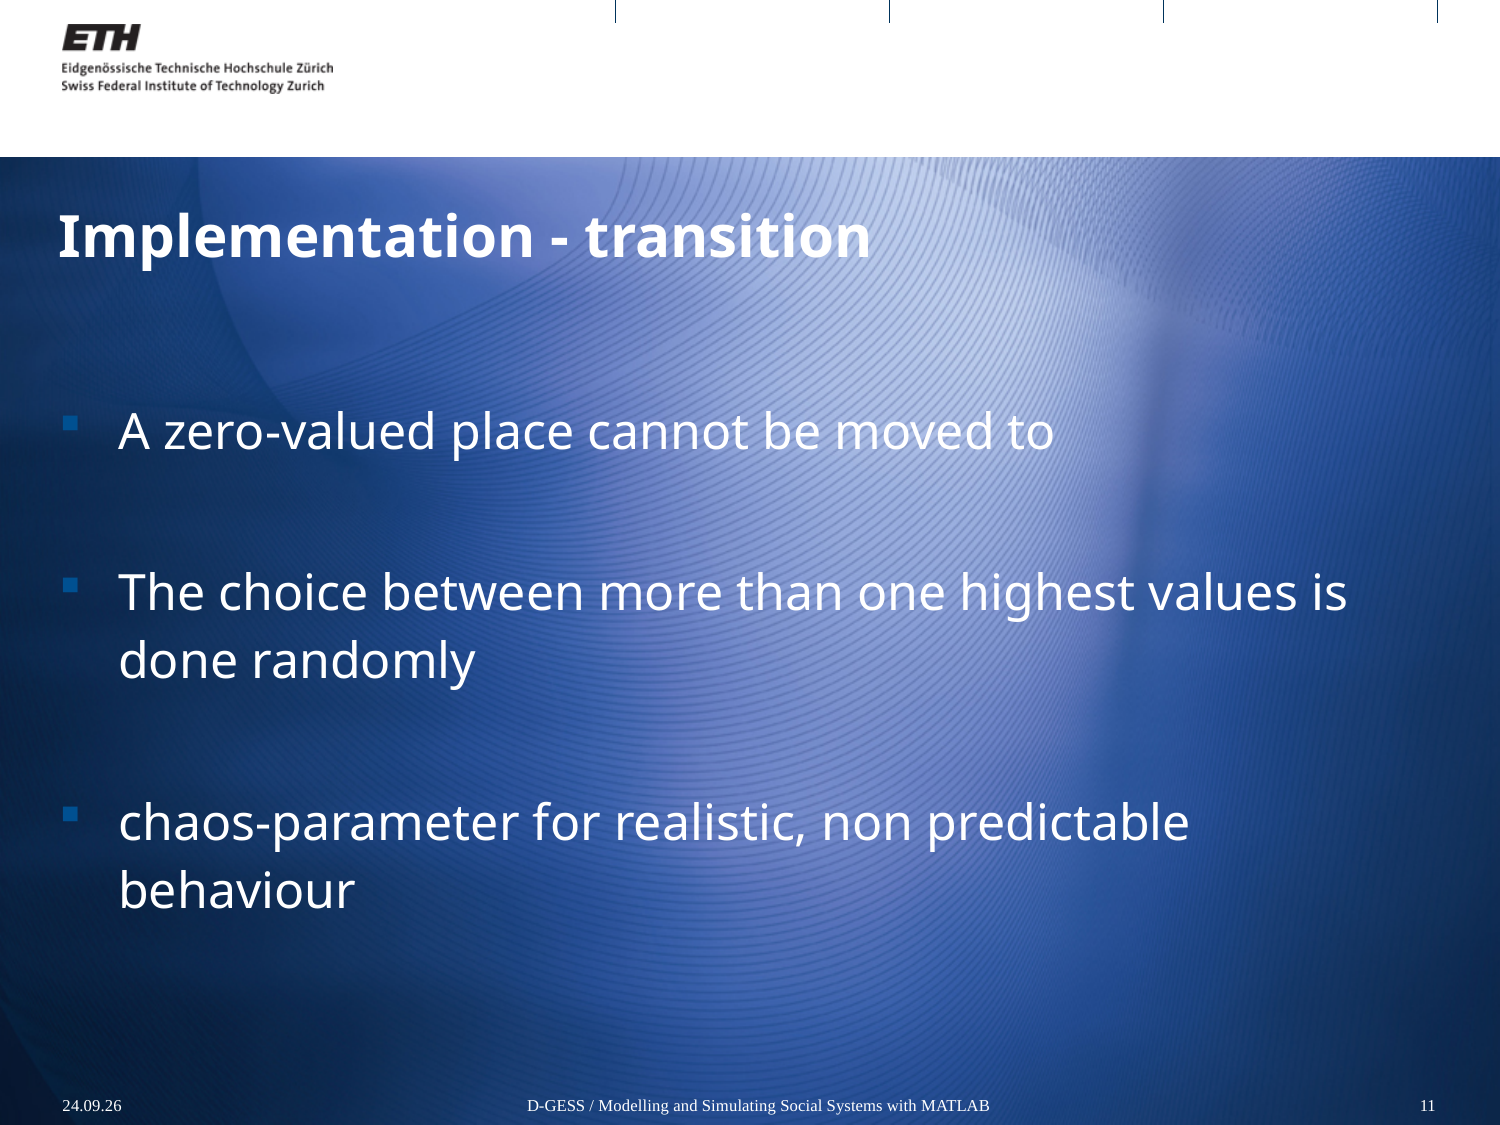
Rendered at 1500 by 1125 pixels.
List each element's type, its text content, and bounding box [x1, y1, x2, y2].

picture [0, 157, 1500, 1125]
title Implementation - transition [59, 194, 1409, 383]
picture [62, 24, 333, 94]
list [59, 395, 1426, 1018]
